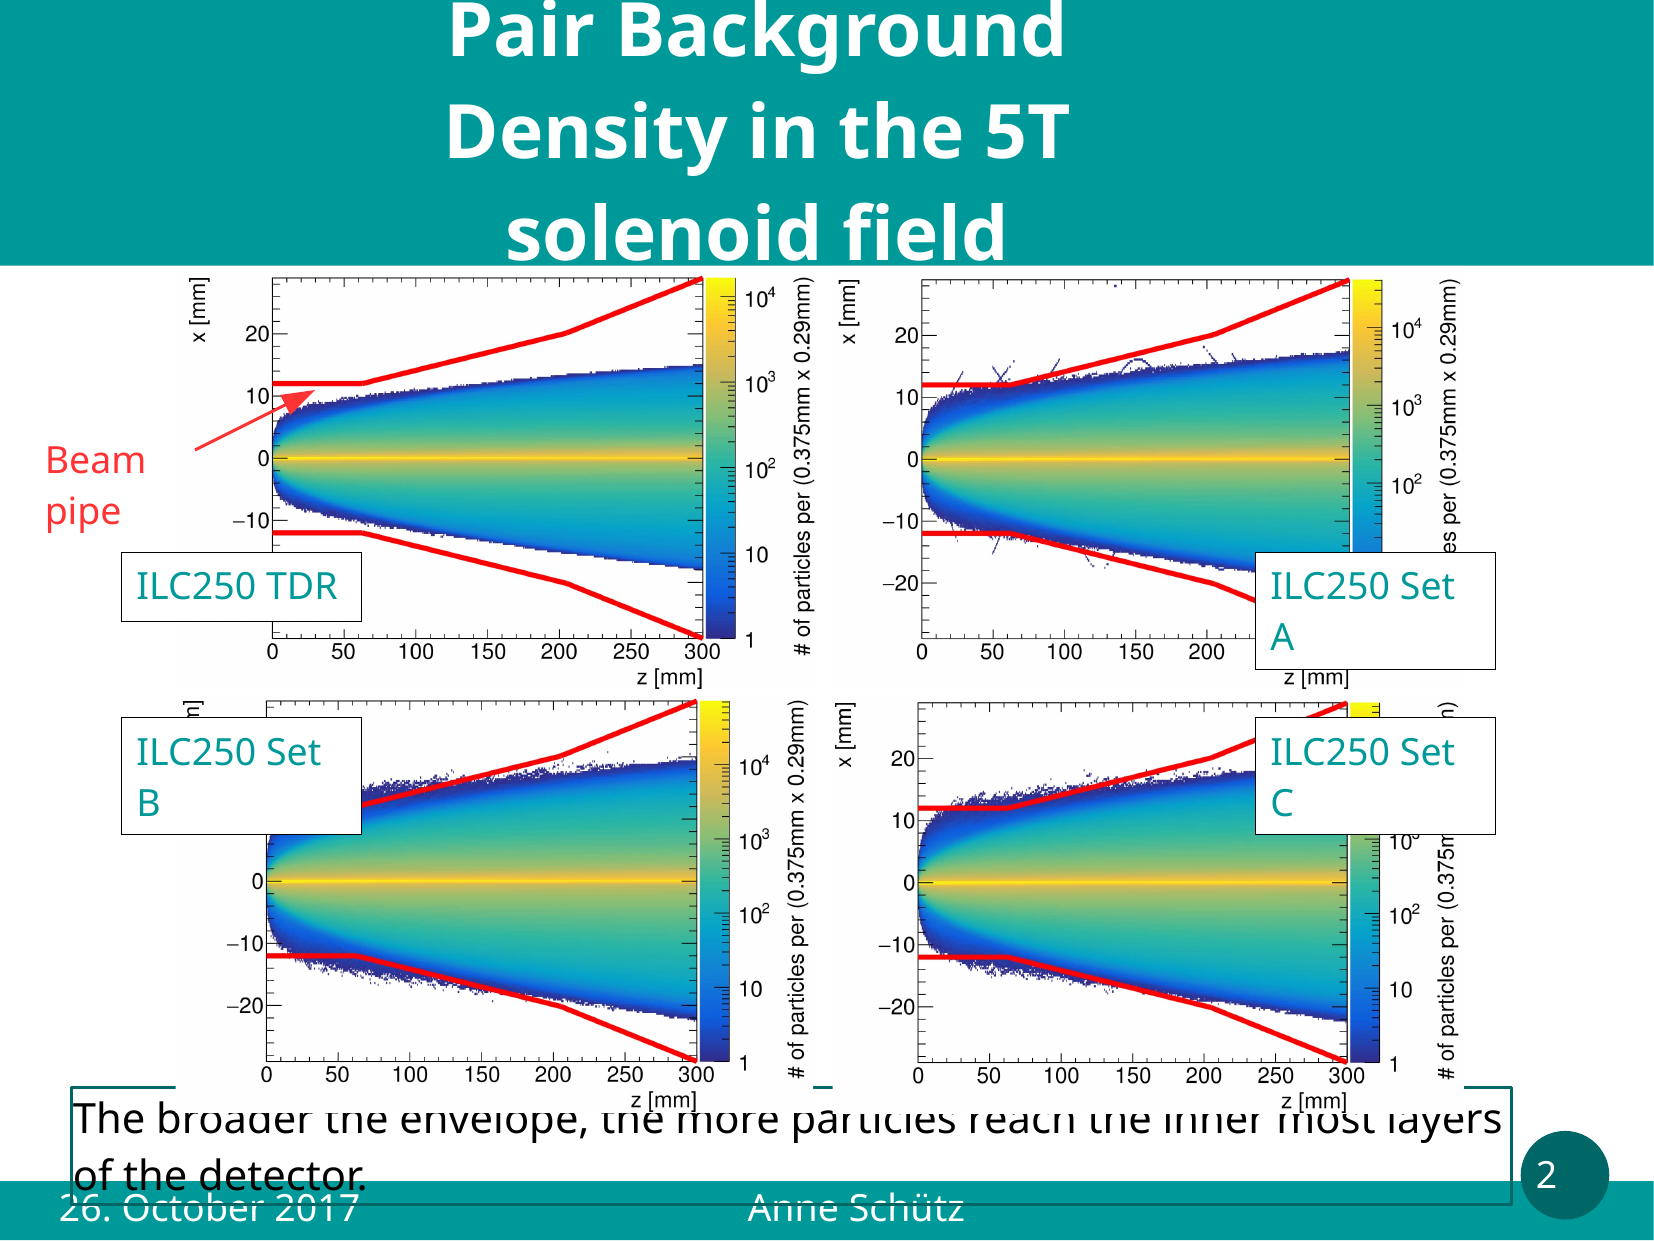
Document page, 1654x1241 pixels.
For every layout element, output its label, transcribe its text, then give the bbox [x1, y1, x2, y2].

text_box ILC250 Set B [121, 717, 362, 787]
picture [832, 693, 1464, 1114]
picture [832, 270, 1466, 691]
text_box Beam pipe [30, 426, 241, 496]
text_box ILC250 Set C [1255, 717, 1496, 787]
picture [175, 270, 820, 691]
title Pair Background Density in the 5T solenoid field [443, 0, 1210, 292]
text_box ILC250 Set A [1255, 552, 1496, 622]
picture [175, 693, 814, 1114]
text_box The broader the envelope, the more particles reach the inner most layers of the detector. [71, 1114, 1512, 1178]
text_box ILC250 TDR [121, 552, 362, 622]
